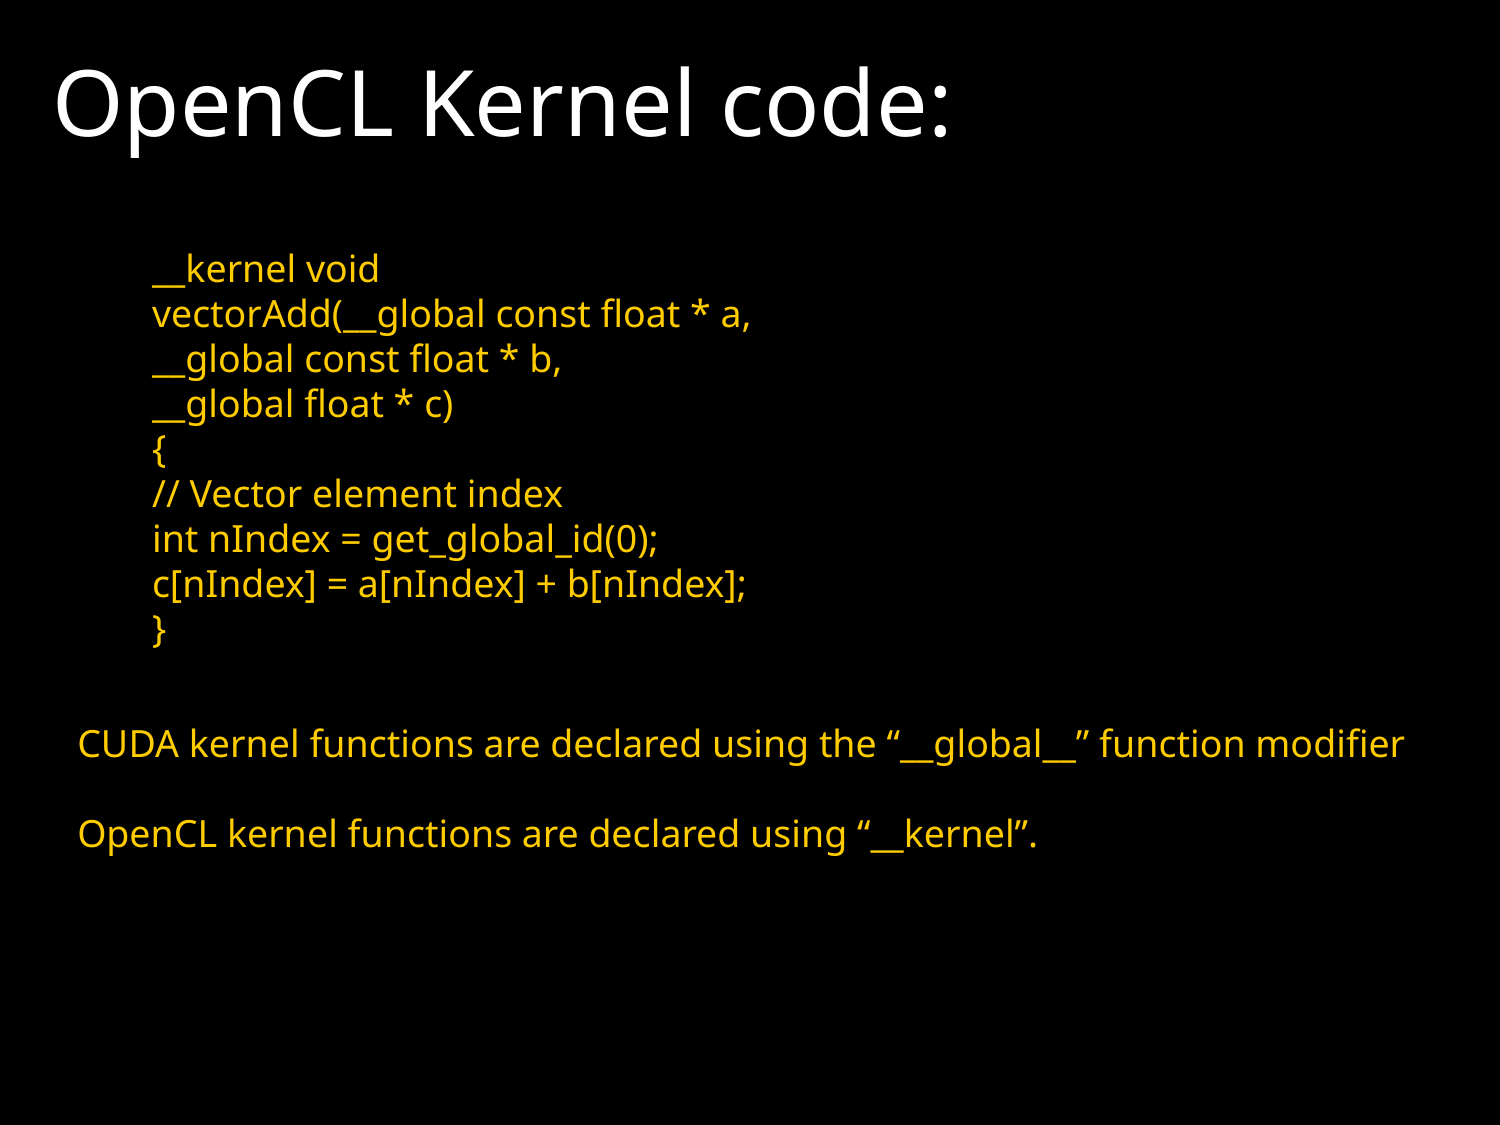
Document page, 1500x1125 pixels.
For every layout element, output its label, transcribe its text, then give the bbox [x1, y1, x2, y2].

text_box __kernel void vectorAdd(__global const float * a, __global const float * b, __global float * c) { // Vector element index int nIndex = get_global_id(0); c[nIndex] = a[nIndex] + b[nIndex]; } [137, 237, 884, 712]
text_box CUDA kernel functions are declared using the “__global__” function modifier OpenCL kernel functions are declared using “__kernel”. [62, 712, 1428, 1088]
text_box OpenCL Kernel code: [37, 24, 1463, 175]
